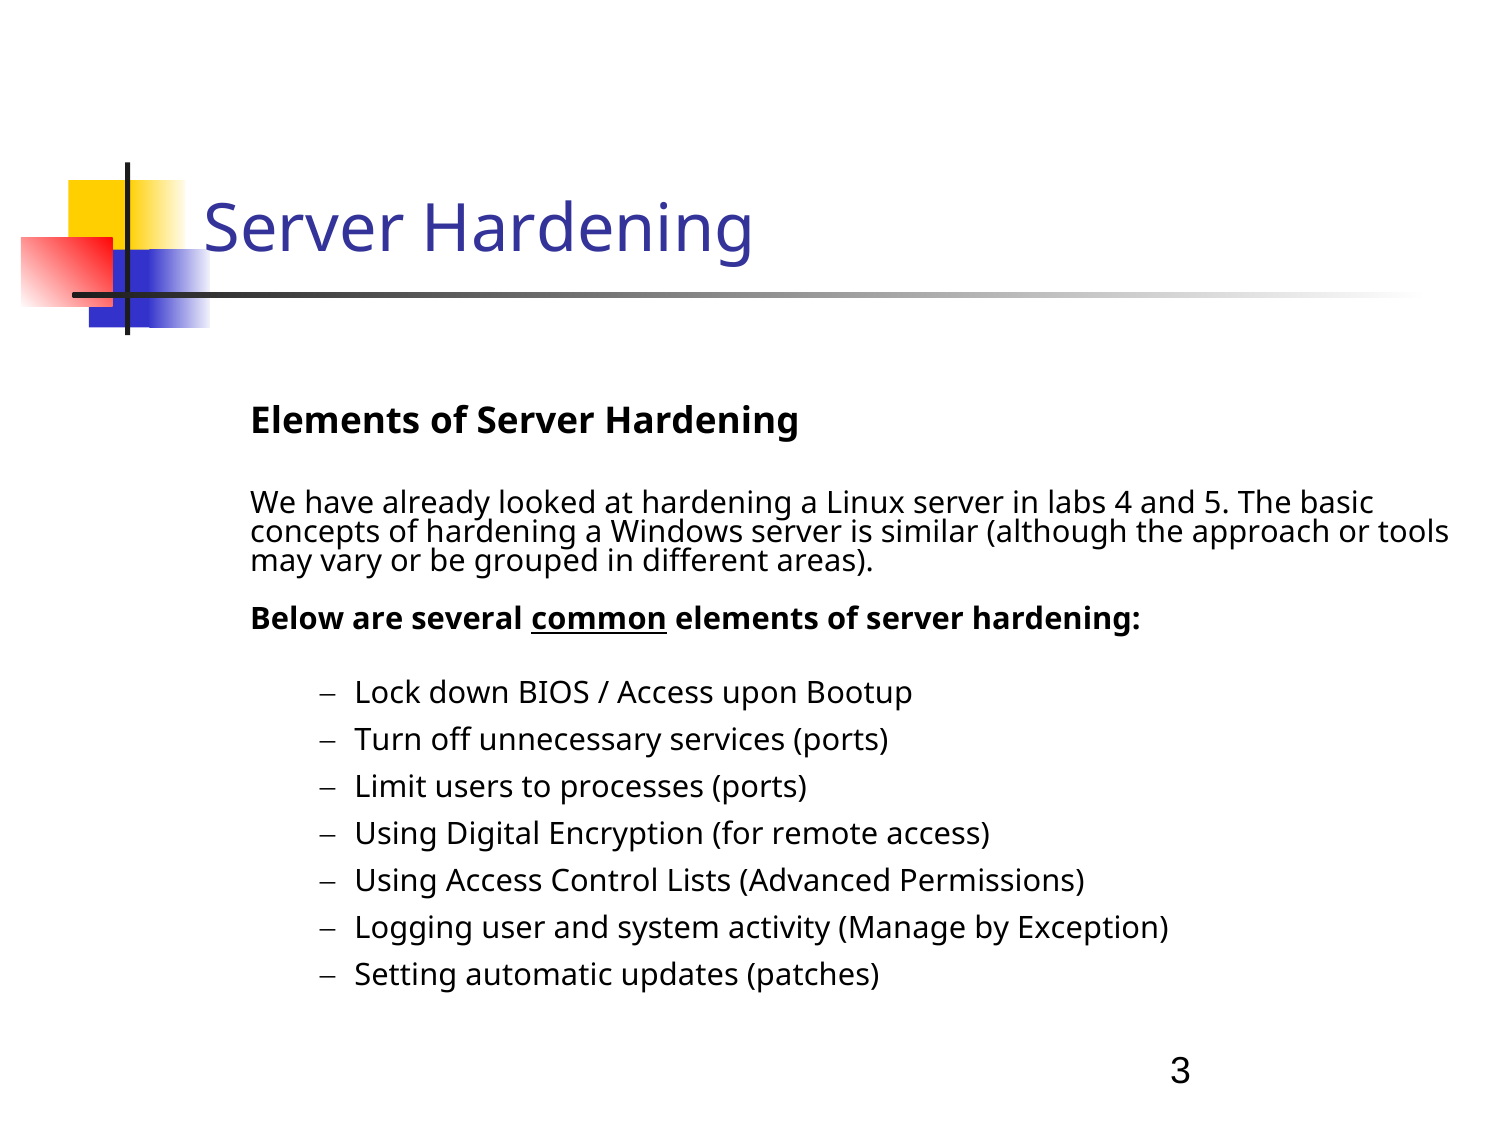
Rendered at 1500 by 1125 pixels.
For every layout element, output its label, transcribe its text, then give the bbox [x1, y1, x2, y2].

title Server Hardening [188, 35, 1468, 276]
list Elements of Server Hardening We have already looked at hardening a Linux server in labs 4 and 5. The basic concepts of hardening a Windows server is similar (although the approach or tools may vary or be grouped in different areas). Below are several common elements of server hardening: Lock down BIOS / Access upon Bootup Turn off unnecessary services (ports) Limit users to processes (ports) Using Digital Encryption (for remote access) Using Access Control Lists (Advanced Permissions) Logging user and system activity (Manage by Exception) Setting automatic updates (patches) [193, 331, 1469, 1007]
